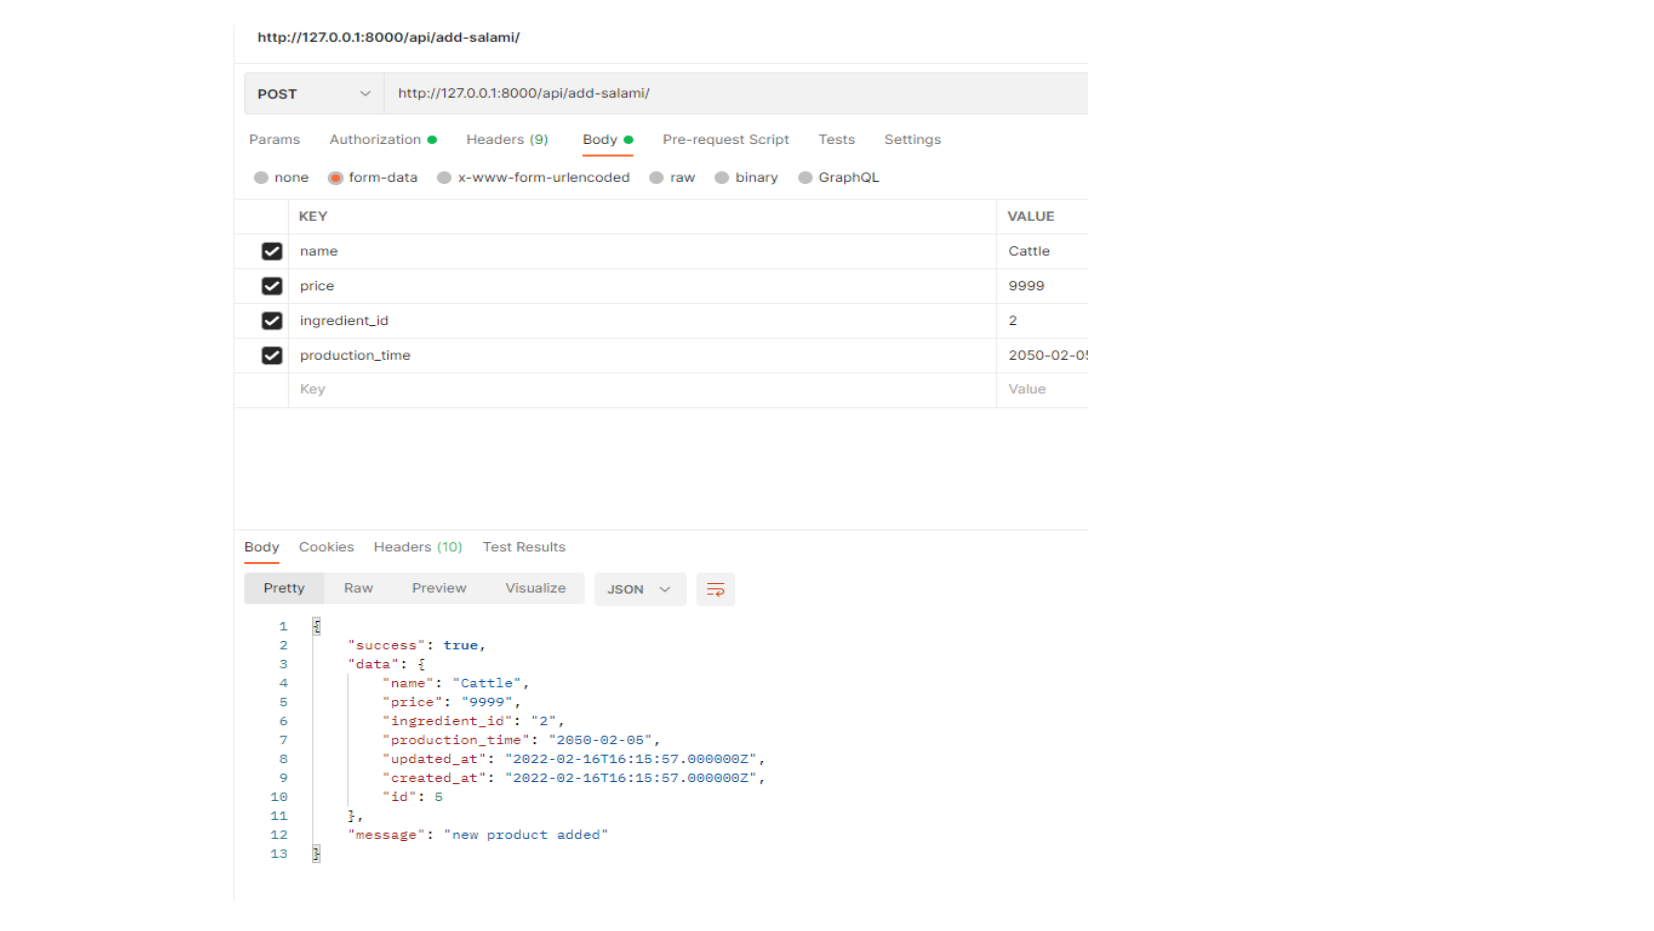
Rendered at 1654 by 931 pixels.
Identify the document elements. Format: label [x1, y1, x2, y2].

picture [231, 25, 1088, 900]
